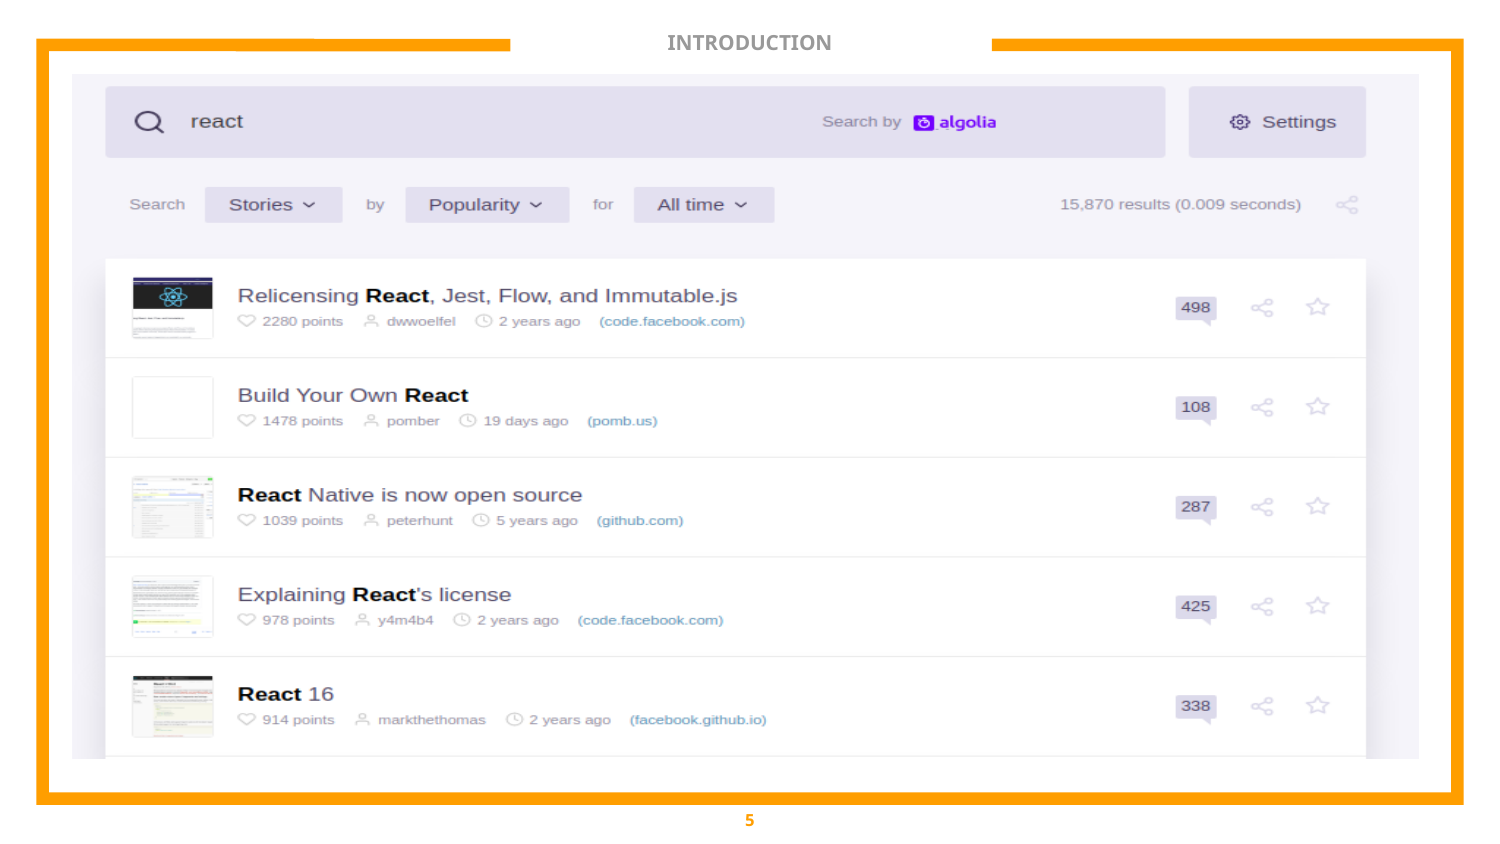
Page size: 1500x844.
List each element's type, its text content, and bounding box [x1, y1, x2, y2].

picture [72, 74, 1419, 759]
title INTRODUCTION [531, 15, 969, 74]
slide_number <number> [0, 798, 1500, 844]
